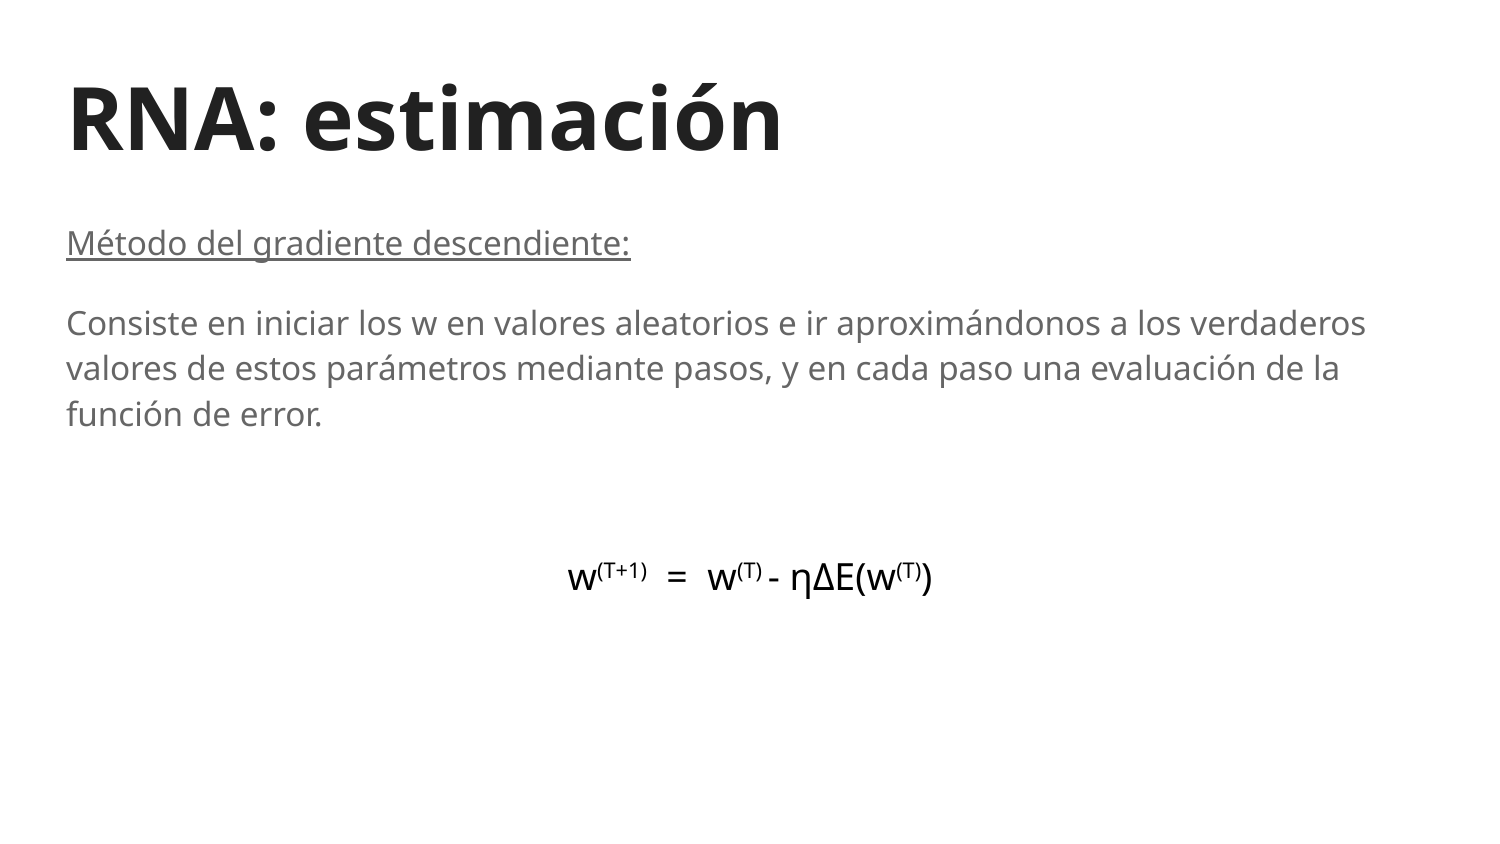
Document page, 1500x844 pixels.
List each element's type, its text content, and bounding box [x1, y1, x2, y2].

title RNA: estimación [51, 48, 1449, 180]
list Método del gradiente descendiente: Consiste en iniciar los w en valores aleatorios e ir aproximándonos a los verdaderos valores de estos parámetros mediante pasos, y en cada paso una evaluación de la función de error. w(T+1) = w(T) - ηΔE(w(T)) [51, 201, 1449, 750]
